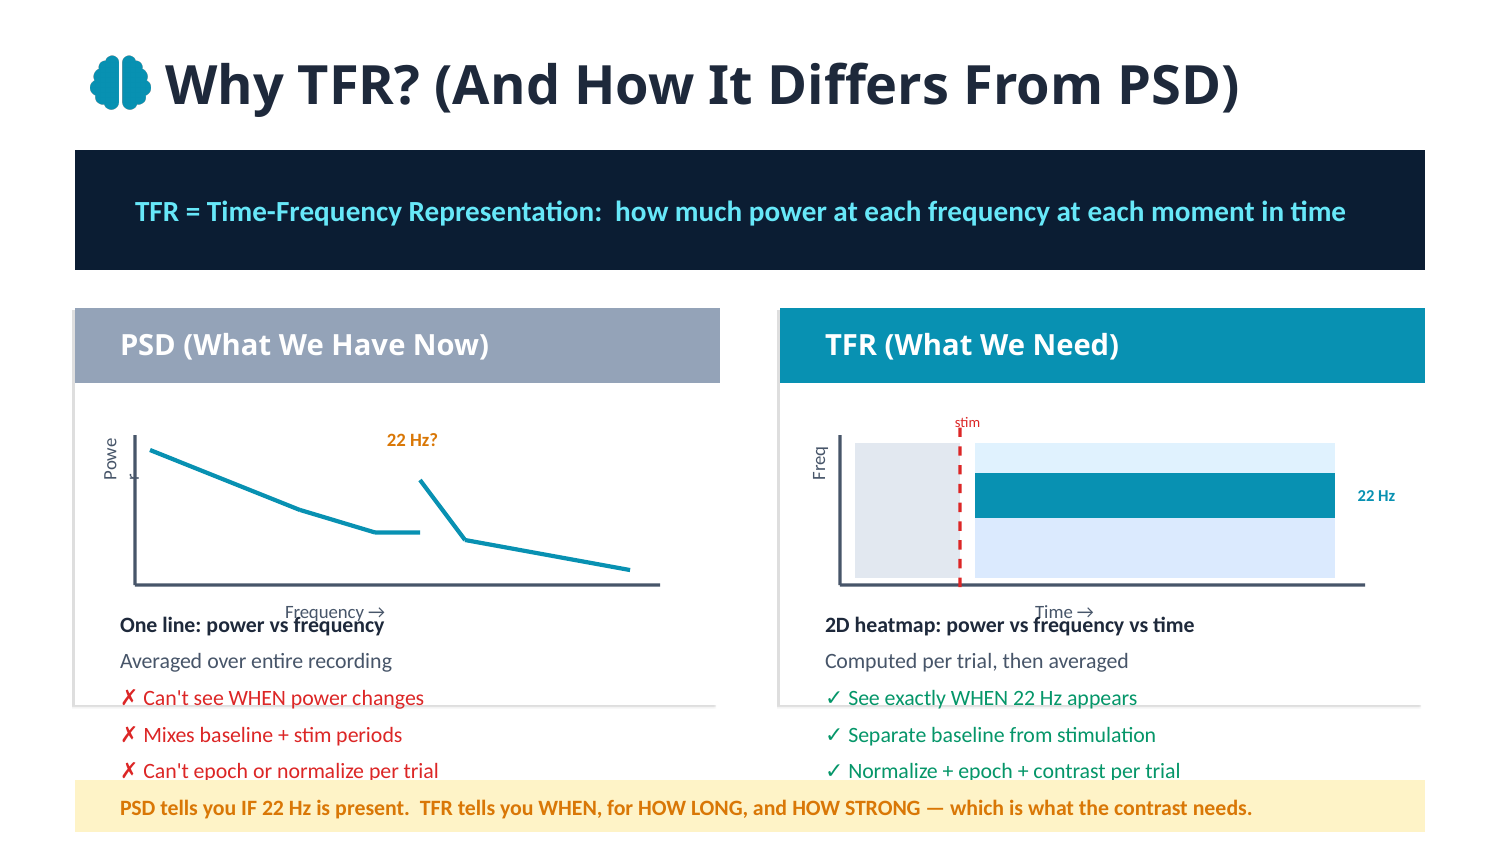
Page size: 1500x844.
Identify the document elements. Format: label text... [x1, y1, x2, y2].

text_box [1380, 150, 1425, 270]
text_box TFR = Time-Frequency Representation: how much power at each frequency at each moment in time [120, 150, 1380, 270]
text_box 2D heatmap: power vs frequency vs time Computed per trial, then averaged ✓ See exactly WHEN 22 Hz appears ✓ Separate baseline from stimulation ✓ Normalize + epoch + contrast per trial [810, 593, 1395, 773]
text_box [75, 307, 720, 705]
picture [90, 52, 151, 113]
text_box PSD (What We Have Now) [105, 310, 690, 378]
text_box [75, 150, 120, 270]
text_box stim [930, 405, 1005, 435]
text_box Power [90, 420, 150, 495]
text_box TFR (What We Need) [810, 310, 1395, 378]
text_box PSD tells you IF 22 Hz is present. TFR tells you WHEN, for HOW LONG, and HOW STRONG — which is what the contrast needs. [105, 780, 1395, 832]
text_box [1395, 780, 1425, 832]
text_box Freq [788, 420, 848, 495]
text_box Why TFR? (And How It Differs From PSD) [165, 45, 1440, 120]
text_box One line: power vs frequency Averaged over entire recording ✗ Can't see WHEN power changes ✗ Mixes baseline + stim periods ✗ Can't epoch or normalize per trial [105, 593, 690, 773]
text_box [780, 307, 1425, 705]
text_box 22 Hz [1343, 473, 1418, 518]
text_box [75, 780, 105, 832]
text_box 22 Hz? [360, 420, 465, 458]
